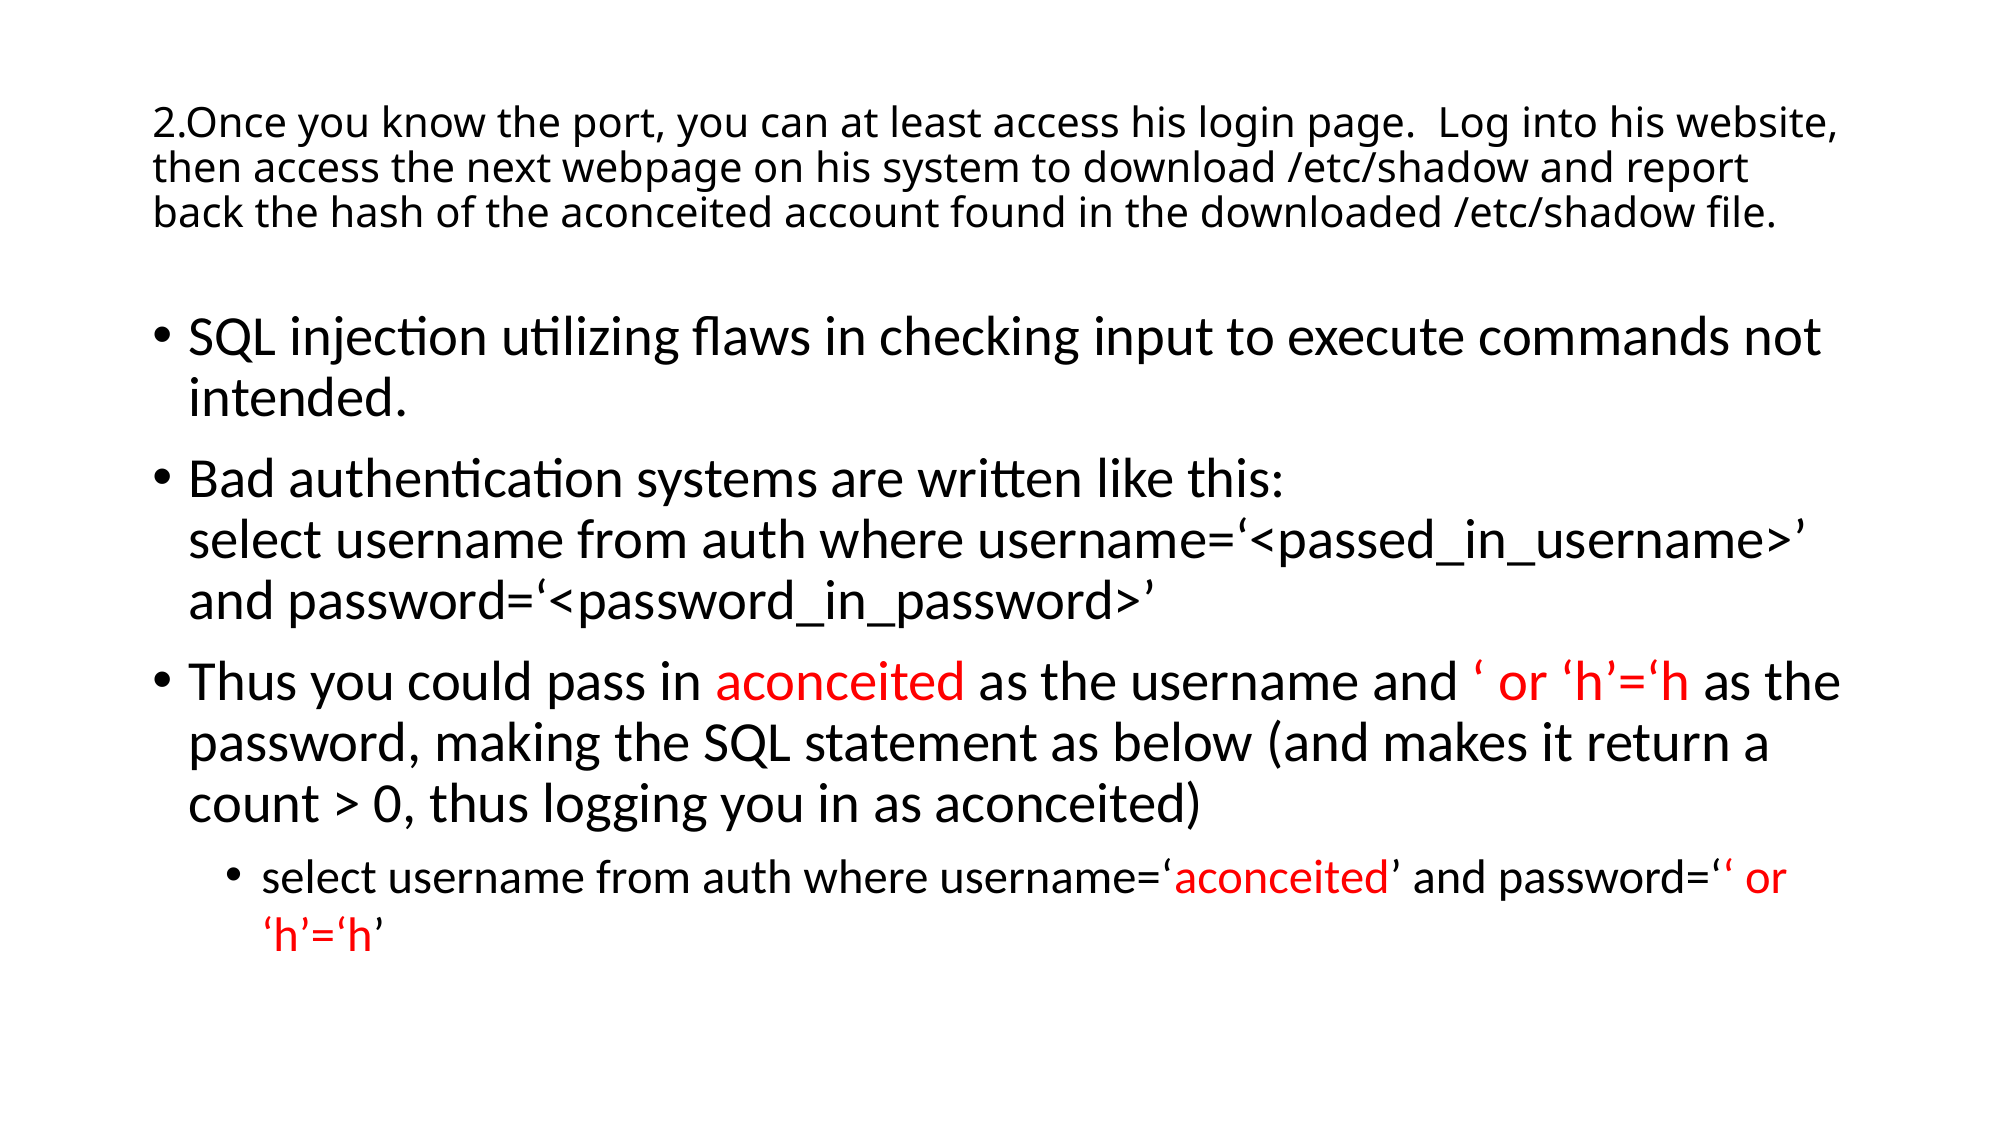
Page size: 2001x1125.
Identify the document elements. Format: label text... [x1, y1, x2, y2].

list SQL injection utilizing flaws in checking input to execute commands not intended. Bad authentication systems are written like this: select username from auth where username=‘<passed_in_username>’ and password=‘<password_in_password>’ Thus you could pass in aconceited as the username and ‘ or ‘h’=‘h as the password, making the SQL statement as below (and makes it return a count > 0, thus logging you in as aconceited) select username from auth where username=‘aconceited’ and password=‘‘ or ‘h’=‘h’ [137, 299, 1863, 1014]
title 2.Once you know the port, you can at least access his login page. Log into his website, then access the next webpage on his system to download /etc/shadow and report back the hash of the aconceited account found in the downloaded /etc/shadow file. [137, 59, 1863, 278]
